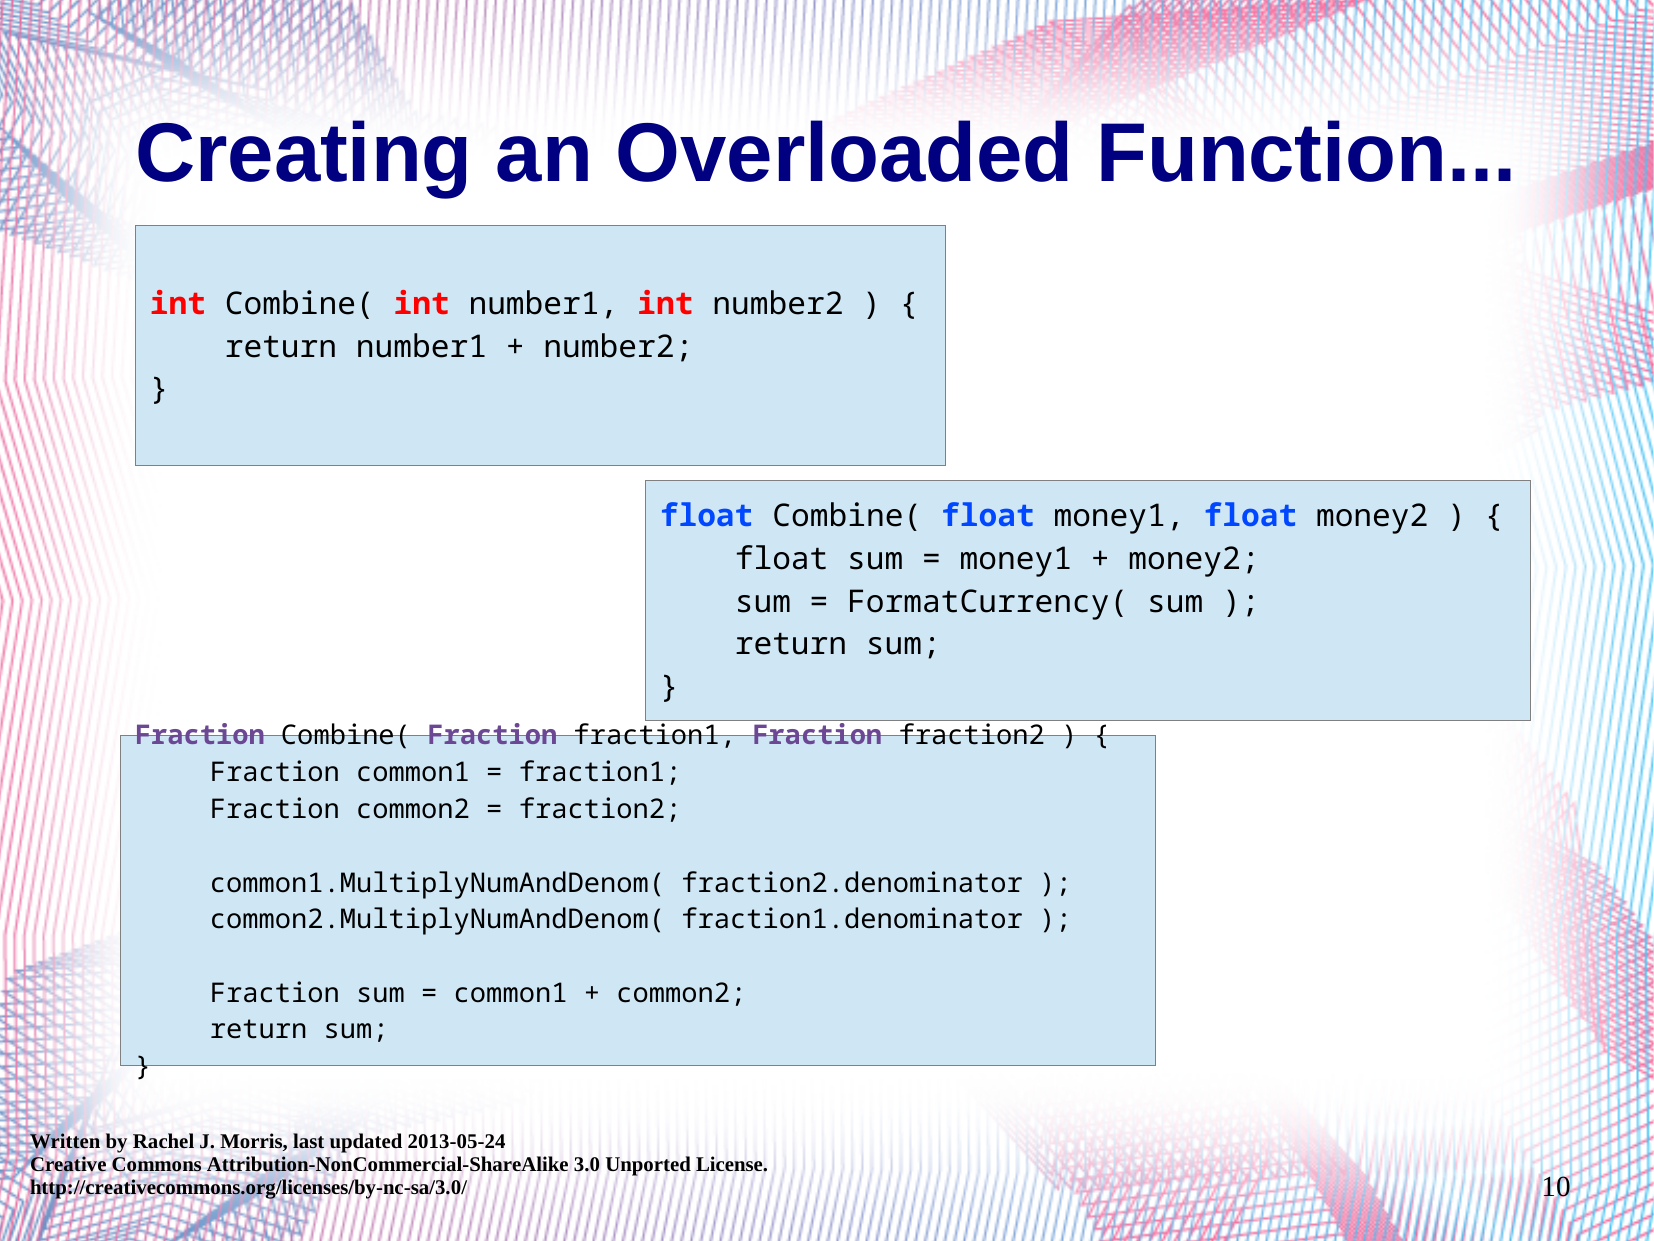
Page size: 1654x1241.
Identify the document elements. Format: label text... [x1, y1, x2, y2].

text_box int Combine( int number1, int number2 ) { return number1 + number2; } [135, 225, 946, 466]
title Creating an Overloaded Function... [82, 49, 1571, 257]
picture [0, 0, 1654, 1241]
text_box Fraction Combine( Fraction fraction1, Fraction fraction2 ) { Fraction common1 = fraction1; Fraction common2 = fraction2; common1.MultiplyNumAndDenom( fraction2.denominator ); common2.MultiplyNumAndDenom( fraction1.denominator ); Fraction sum = common1 + common2; return sum; } [120, 735, 1156, 1066]
text_box float Combine( float money1, float money2 ) { float sum = money1 + money2; sum = FormatCurrency( sum ); return sum; } [645, 480, 1531, 721]
